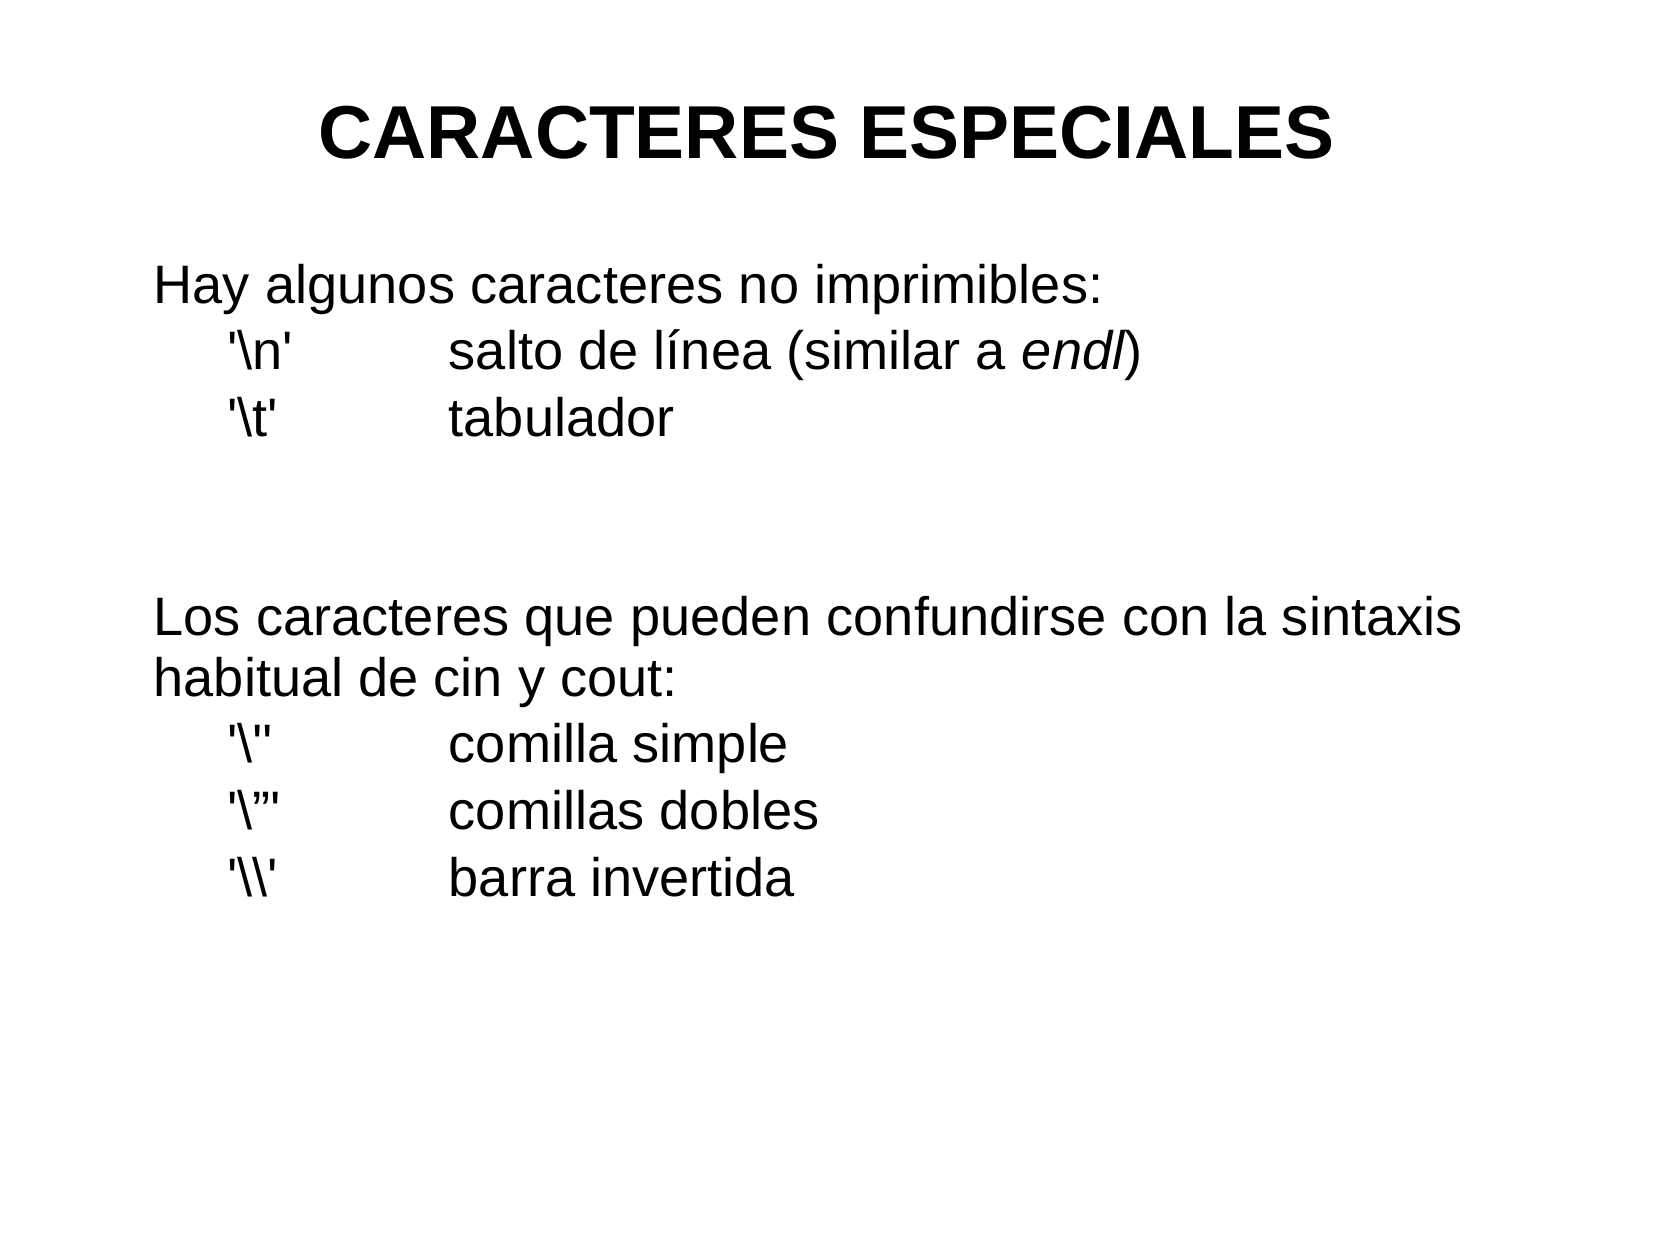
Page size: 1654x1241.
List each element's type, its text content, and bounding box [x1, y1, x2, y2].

text_box Hay algunos caracteres no imprimibles: '\n' salto de línea (similar a endl) '\t' tabulador Los caracteres que pueden confundirse con la sintaxis habitual de cin y cout: '\'' comilla simple '\”' comillas dobles '\\' barra invertida [153, 254, 1465, 1144]
title CARACTERES ESPECIALES [82, 29, 1571, 237]
